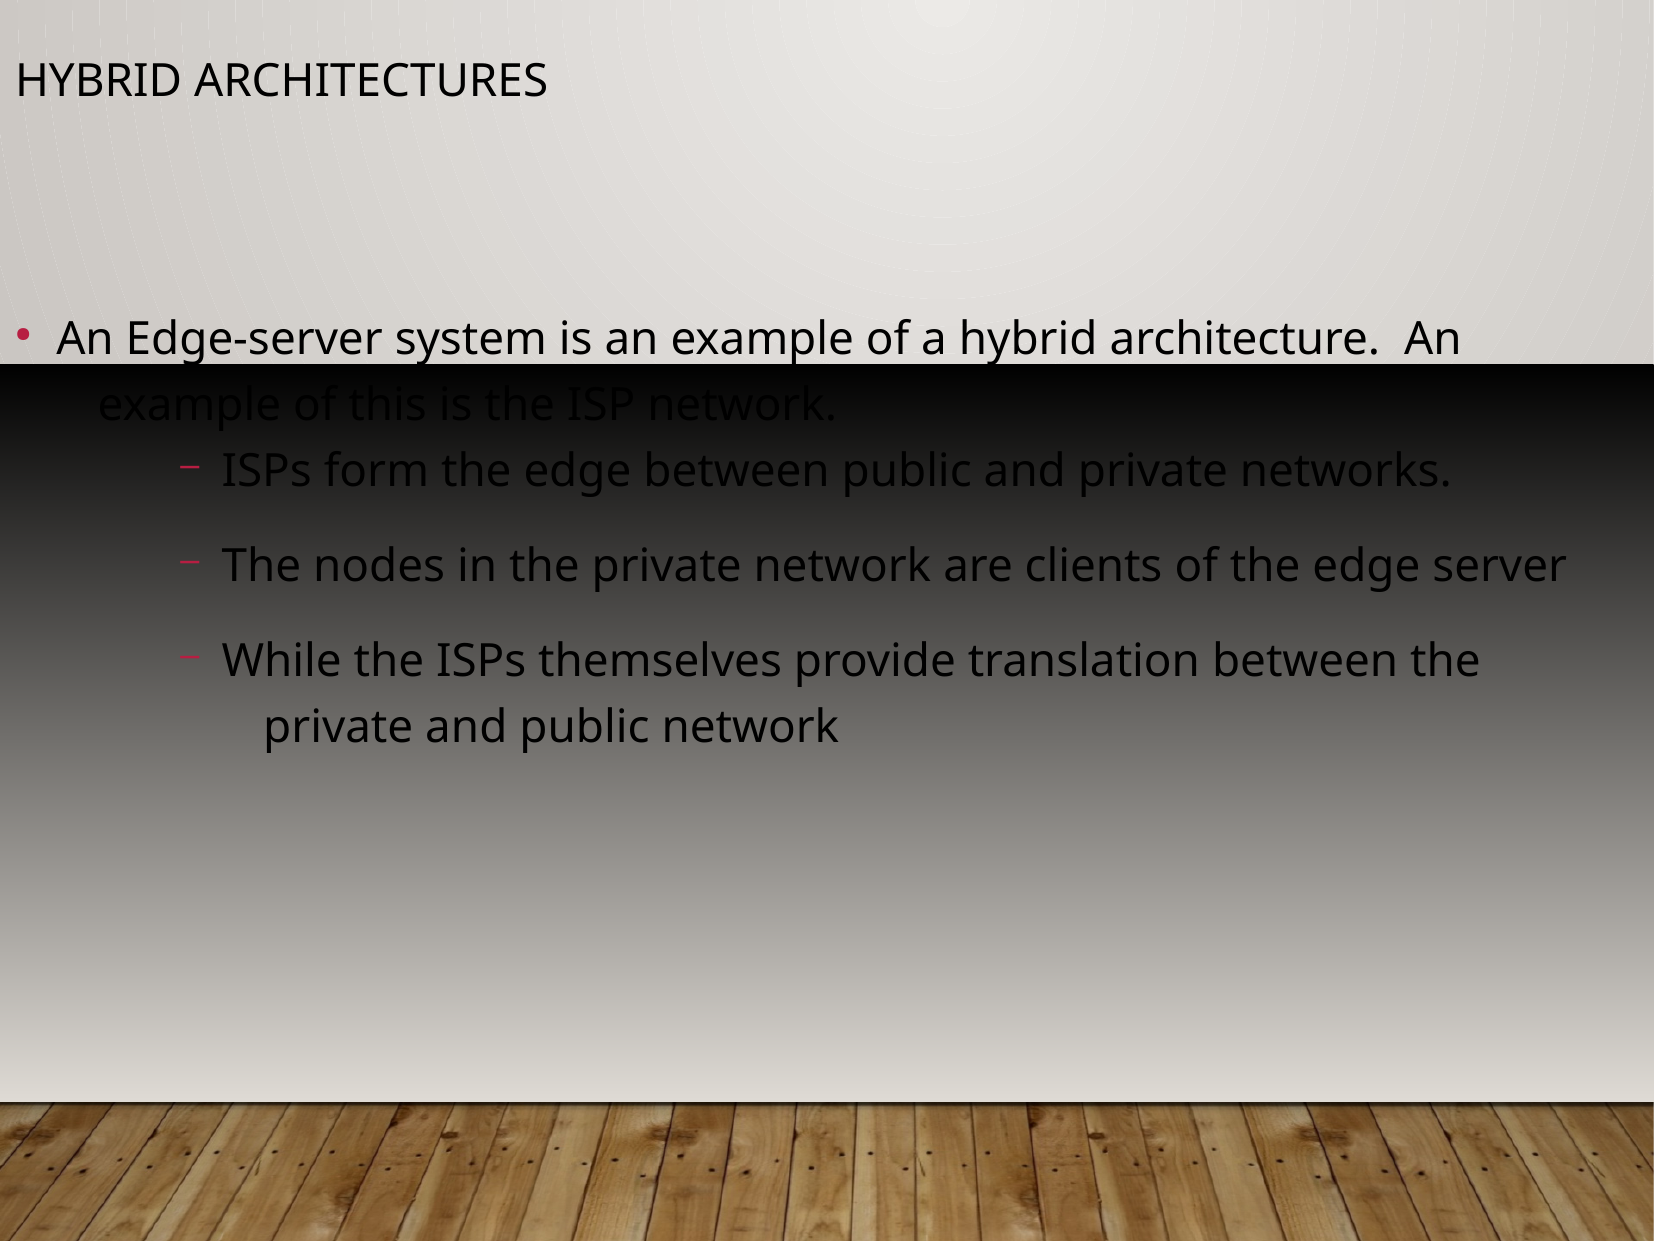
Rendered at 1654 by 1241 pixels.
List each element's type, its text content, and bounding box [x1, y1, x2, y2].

list An Edge-server system is an example of a hybrid architecture. An example of this is the ISP network. ISPs form the edge between public and private networks. The nodes in the private network are clients of the edge server While the ISPs themselves provide translation between the private and public network [0, 290, 1654, 1010]
title Hybrid Architectures [0, 49, 1654, 257]
